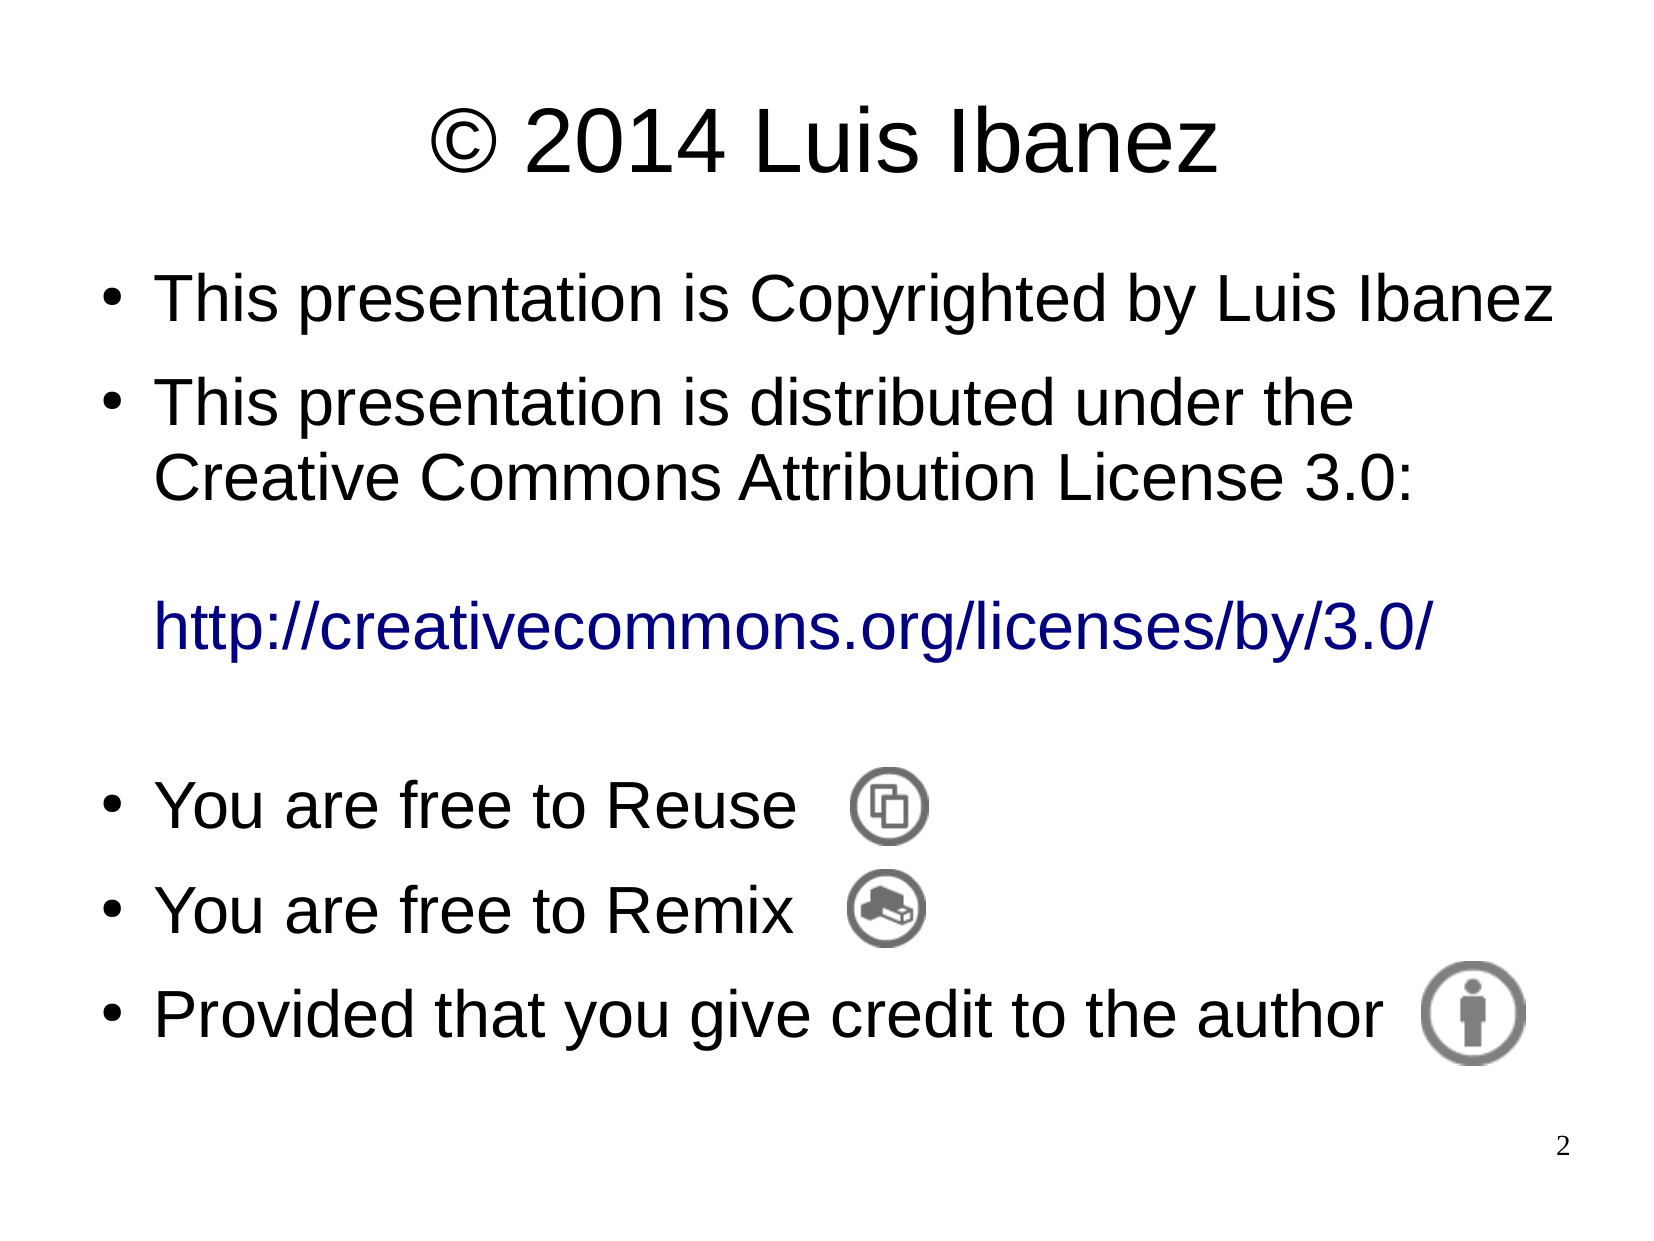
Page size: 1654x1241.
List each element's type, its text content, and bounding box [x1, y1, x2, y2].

list This presentation is Copyrighted by Luis Ibanez This presentation is distributed under the Creative Commons Attribution License 3.0: http://creativecommons.org/licenses/by/3.0/ You are free to Reuse You are free to Remix Provided that you give credit to the author [82, 260, 1571, 1052]
picture [1421, 961, 1526, 1066]
picture [850, 767, 929, 846]
title © 2014 Luis Ibanez [82, 37, 1571, 245]
picture [847, 869, 926, 948]
